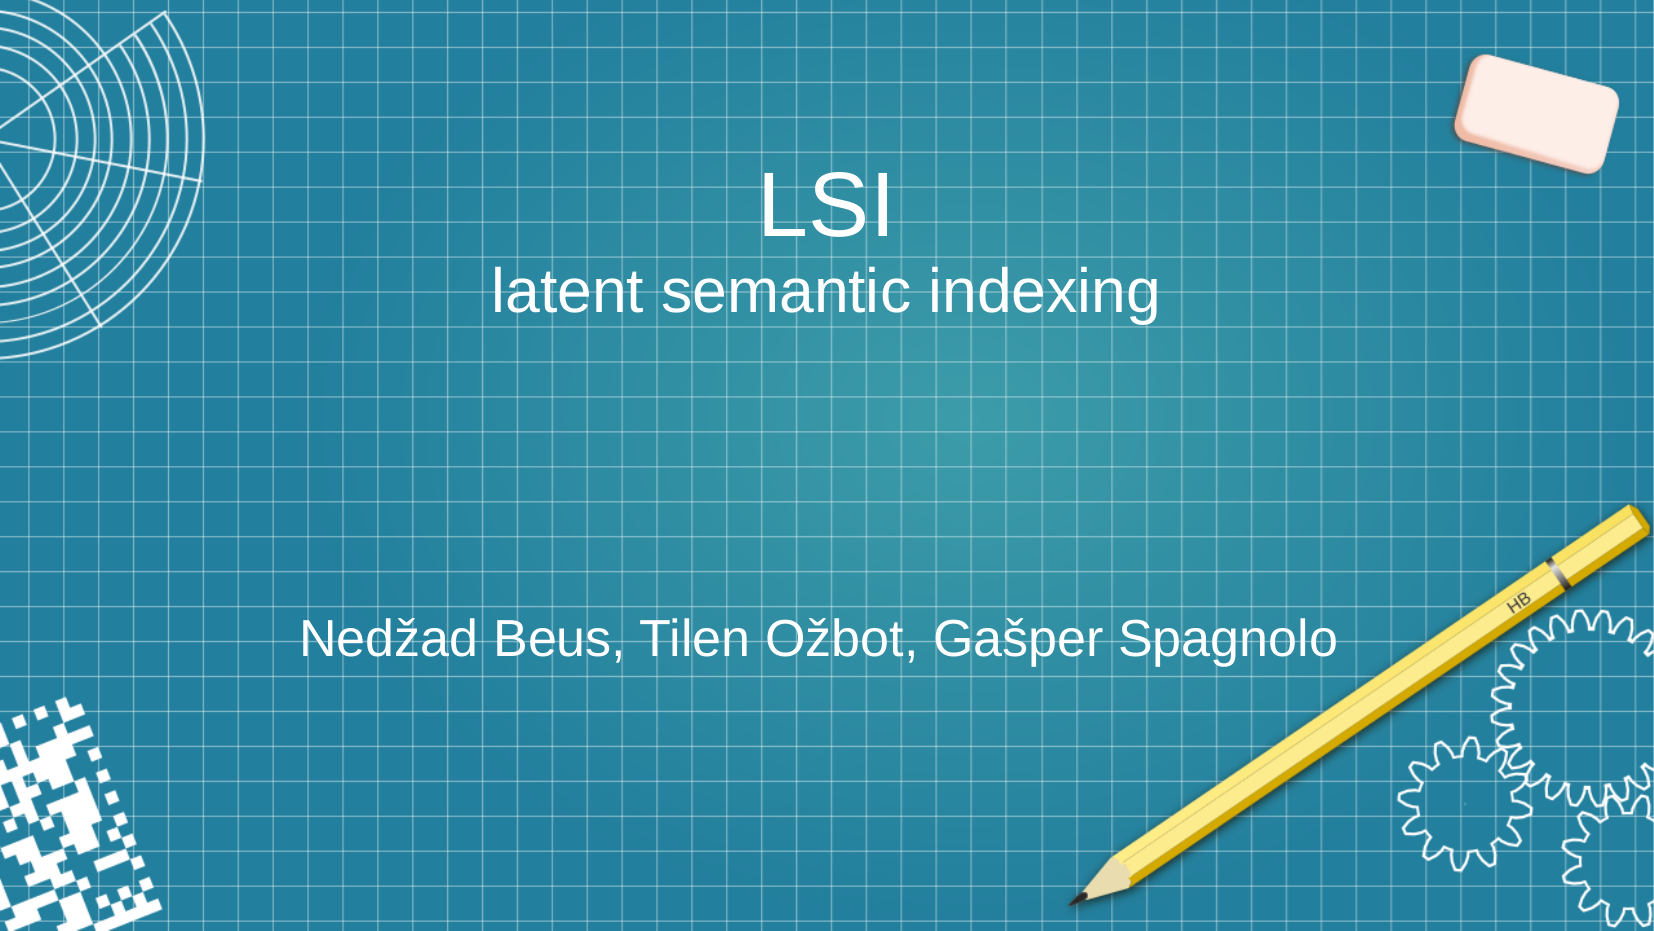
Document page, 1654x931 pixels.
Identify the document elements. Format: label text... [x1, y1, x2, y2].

title LSI latent semantic indexing [82, 132, 1571, 346]
picture [0, 0, 1654, 931]
subtitle Nedžad Beus, Tilen Ožbot, Gašper Spagnolo [75, 412, 1564, 865]
